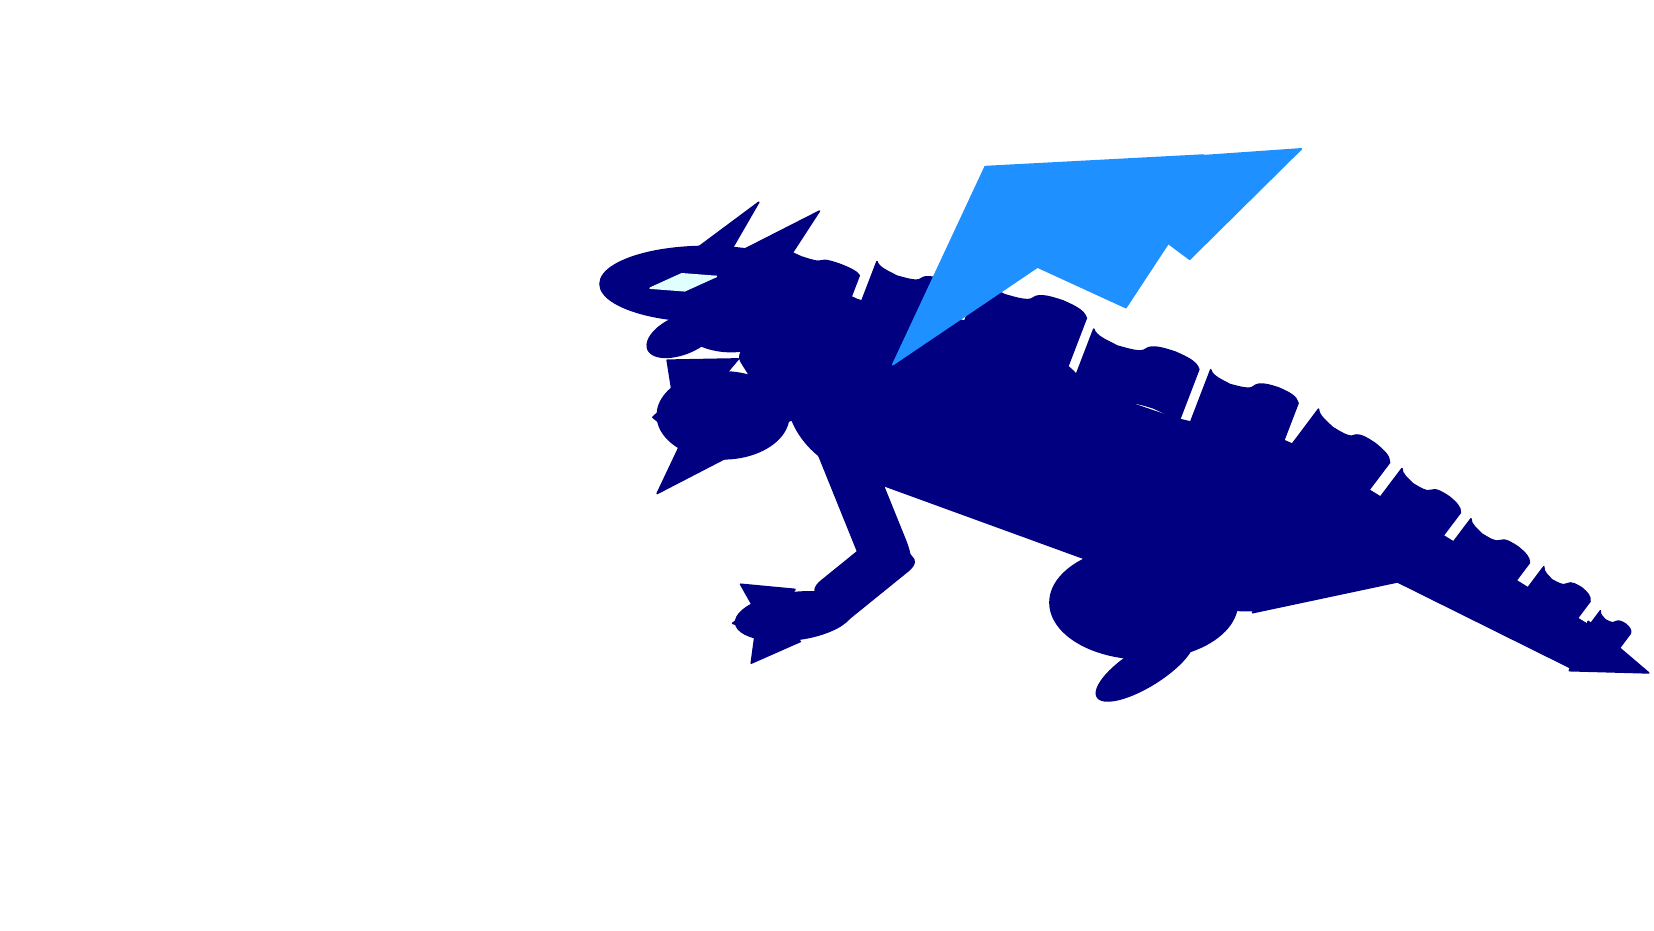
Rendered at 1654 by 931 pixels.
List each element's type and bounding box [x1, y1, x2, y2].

text_box [600, 148, 1649, 701]
